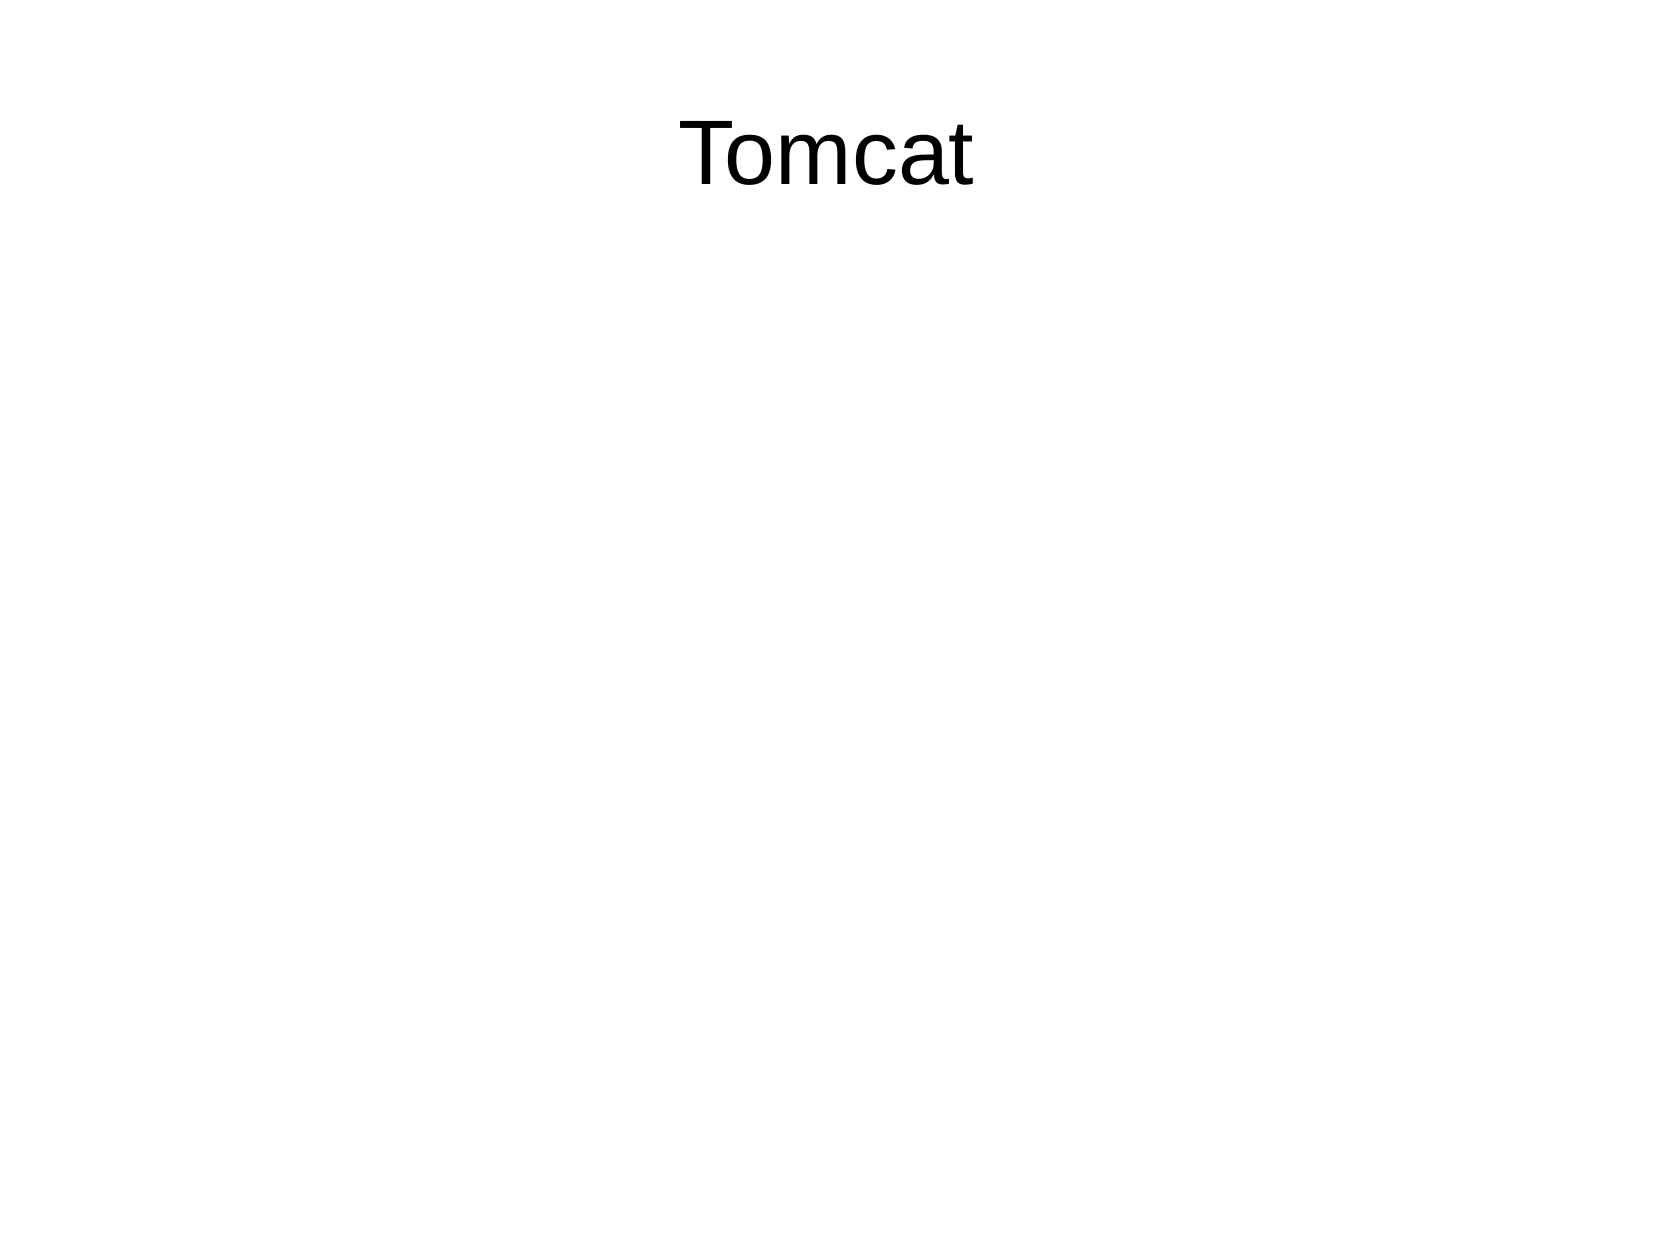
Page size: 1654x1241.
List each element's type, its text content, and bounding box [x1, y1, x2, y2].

title Tomcat [82, 49, 1571, 257]
